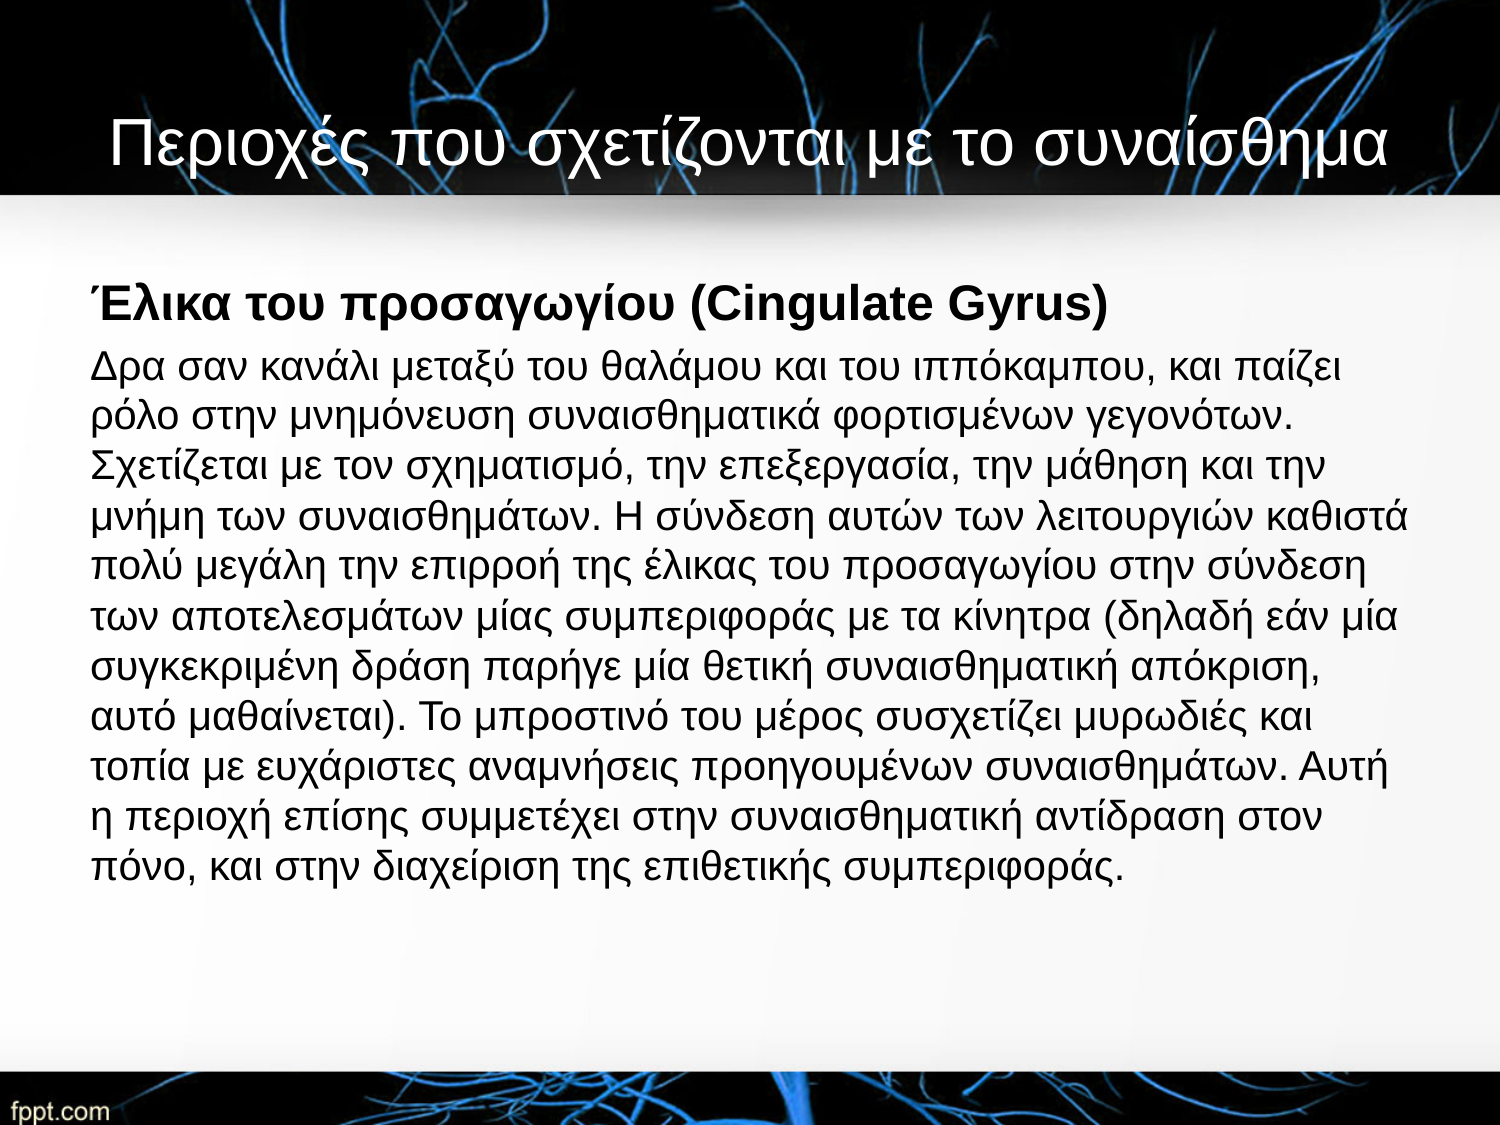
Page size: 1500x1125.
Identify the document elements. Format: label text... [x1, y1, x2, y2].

list Έλικα του προσαγωγίου (Cingulate Gyrus) Δρα σαν κανάλι μεταξύ του θαλάμου και του ιππόκαμπου, και παίζει ρόλο στην μνημόνευση συναισθηματικά φορτισμένων γεγονότων. Σχετίζεται με τον σχηματισμό, την επεξεργασία, την μάθηση και την μνήμη των συναισθημάτων. Η σύνδεση αυτών των λειτουργιών καθιστά πολύ μεγάλη την επιρροή της έλικας του προσαγωγίου στην σύνδεση των αποτελεσμάτων μίας συμπεριφοράς με τα κίνητρα (δηλαδή εάν μία συγκεκριμένη δράση παρήγε μία θετική συναισθηματική απόκριση, αυτό μαθαίνεται). Το μπροστινό του μέρος συσχετίζει μυρωδιές και τοπία με ευχάριστες αναμνήσεις προηγουμένων συναισθημάτων. Αυτή η περιοχή επίσης συμμετέχει στην συναισθηματική αντίδραση στον πόνο, και στην διαχείριση της επιθετικής συμπεριφοράς. [75, 262, 1425, 1005]
title Περιοχές που σχετίζονται με το συναίσθημα [75, 45, 1425, 233]
picture [0, 0, 1500, 1125]
